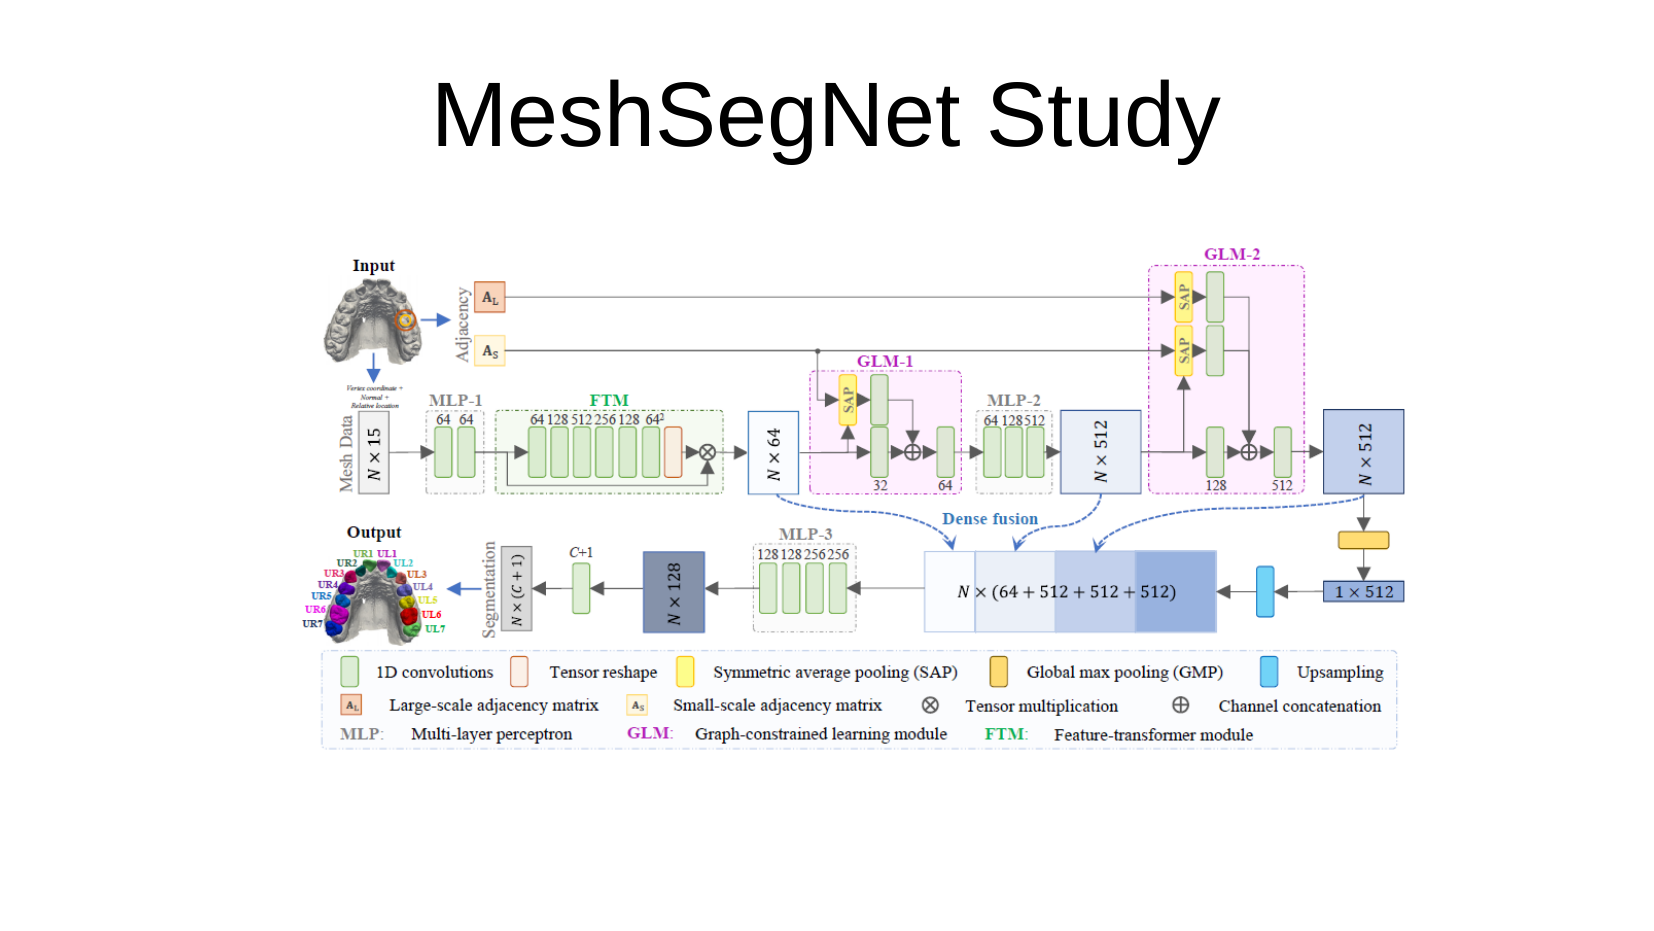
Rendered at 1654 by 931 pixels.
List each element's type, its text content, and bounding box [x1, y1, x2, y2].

title MeshSegNet Study [82, 37, 1571, 193]
picture [300, 235, 1425, 758]
